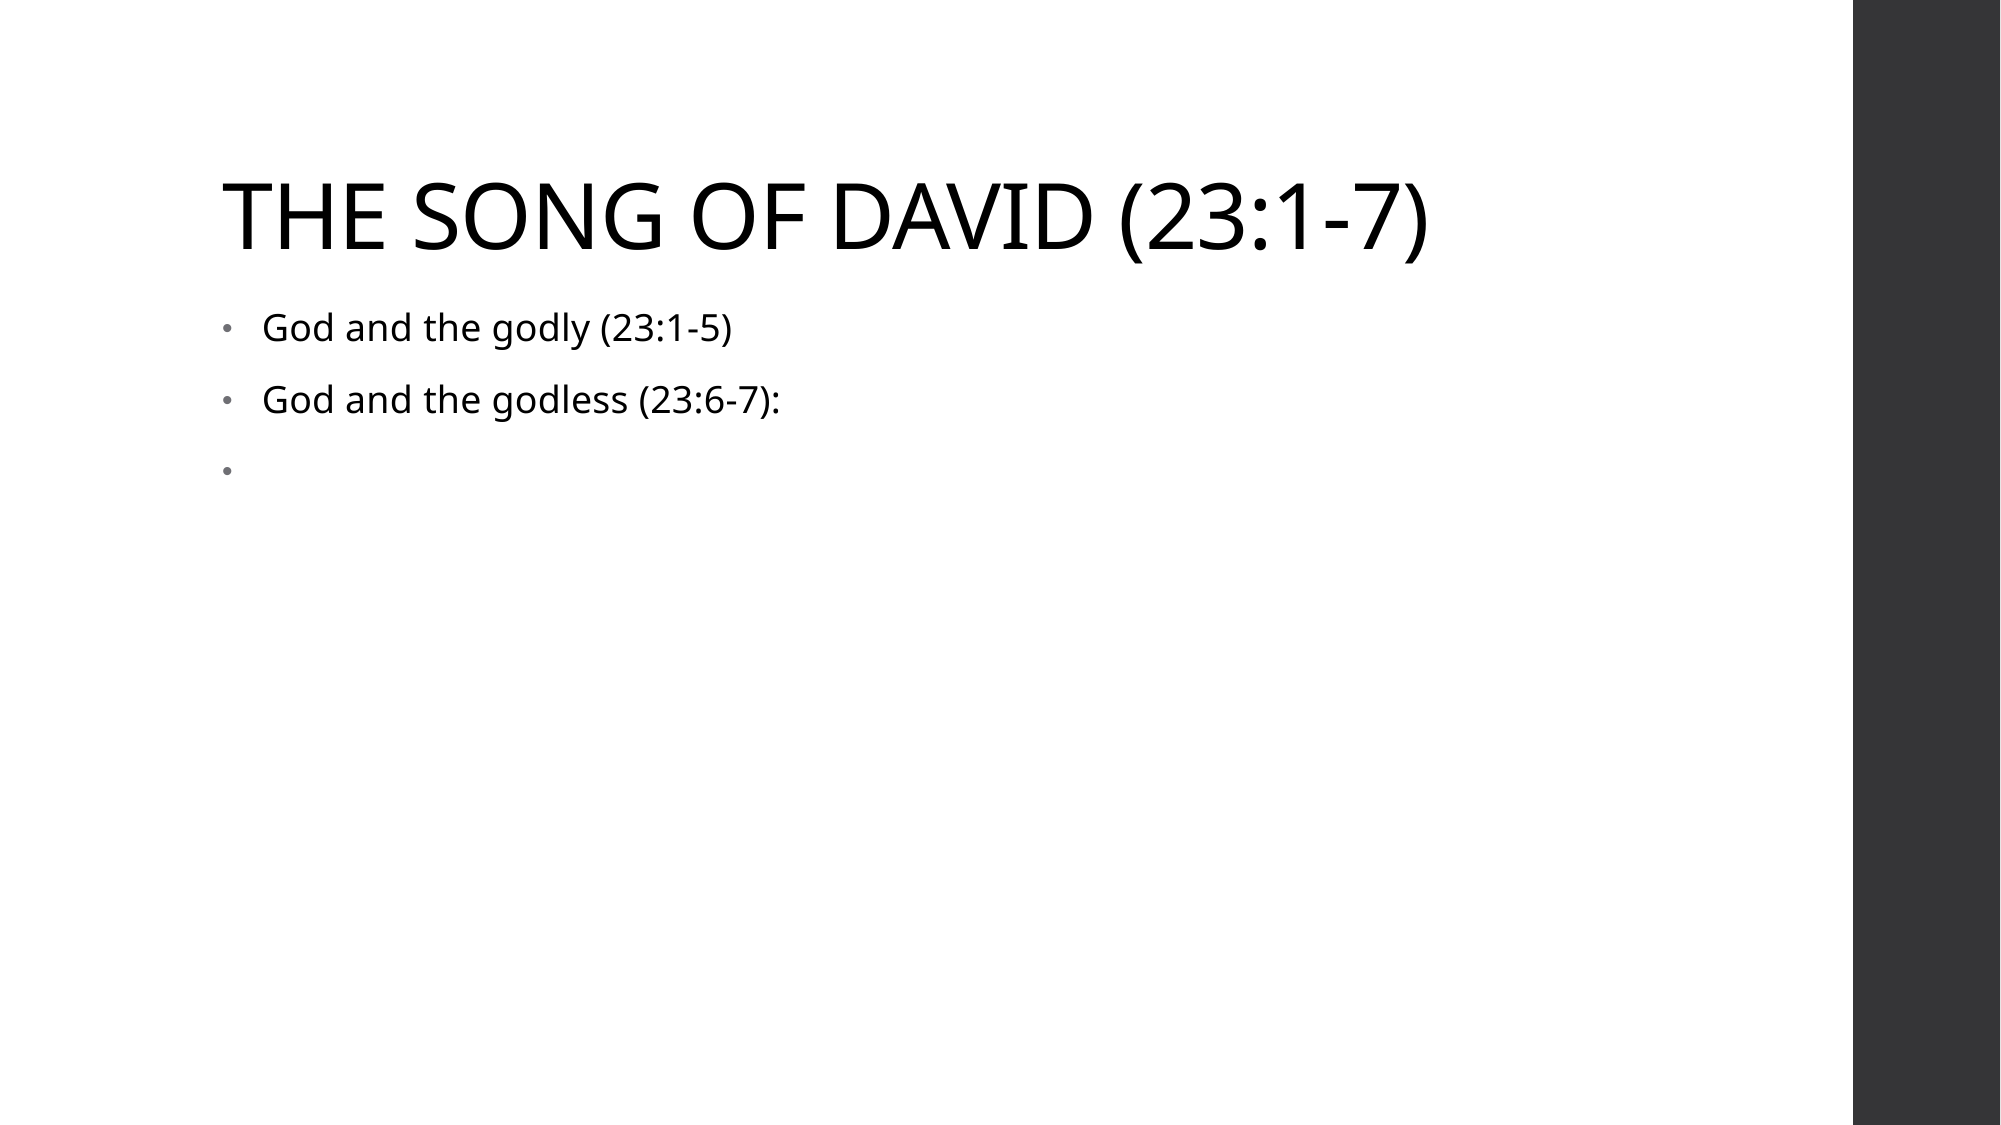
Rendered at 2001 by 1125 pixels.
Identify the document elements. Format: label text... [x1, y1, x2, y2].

list God and the godly (23:1-5) God and the godless (23:6-7): [206, 299, 1617, 1014]
title THE SONG OF DAVID (23:1-7) [206, 60, 1797, 278]
